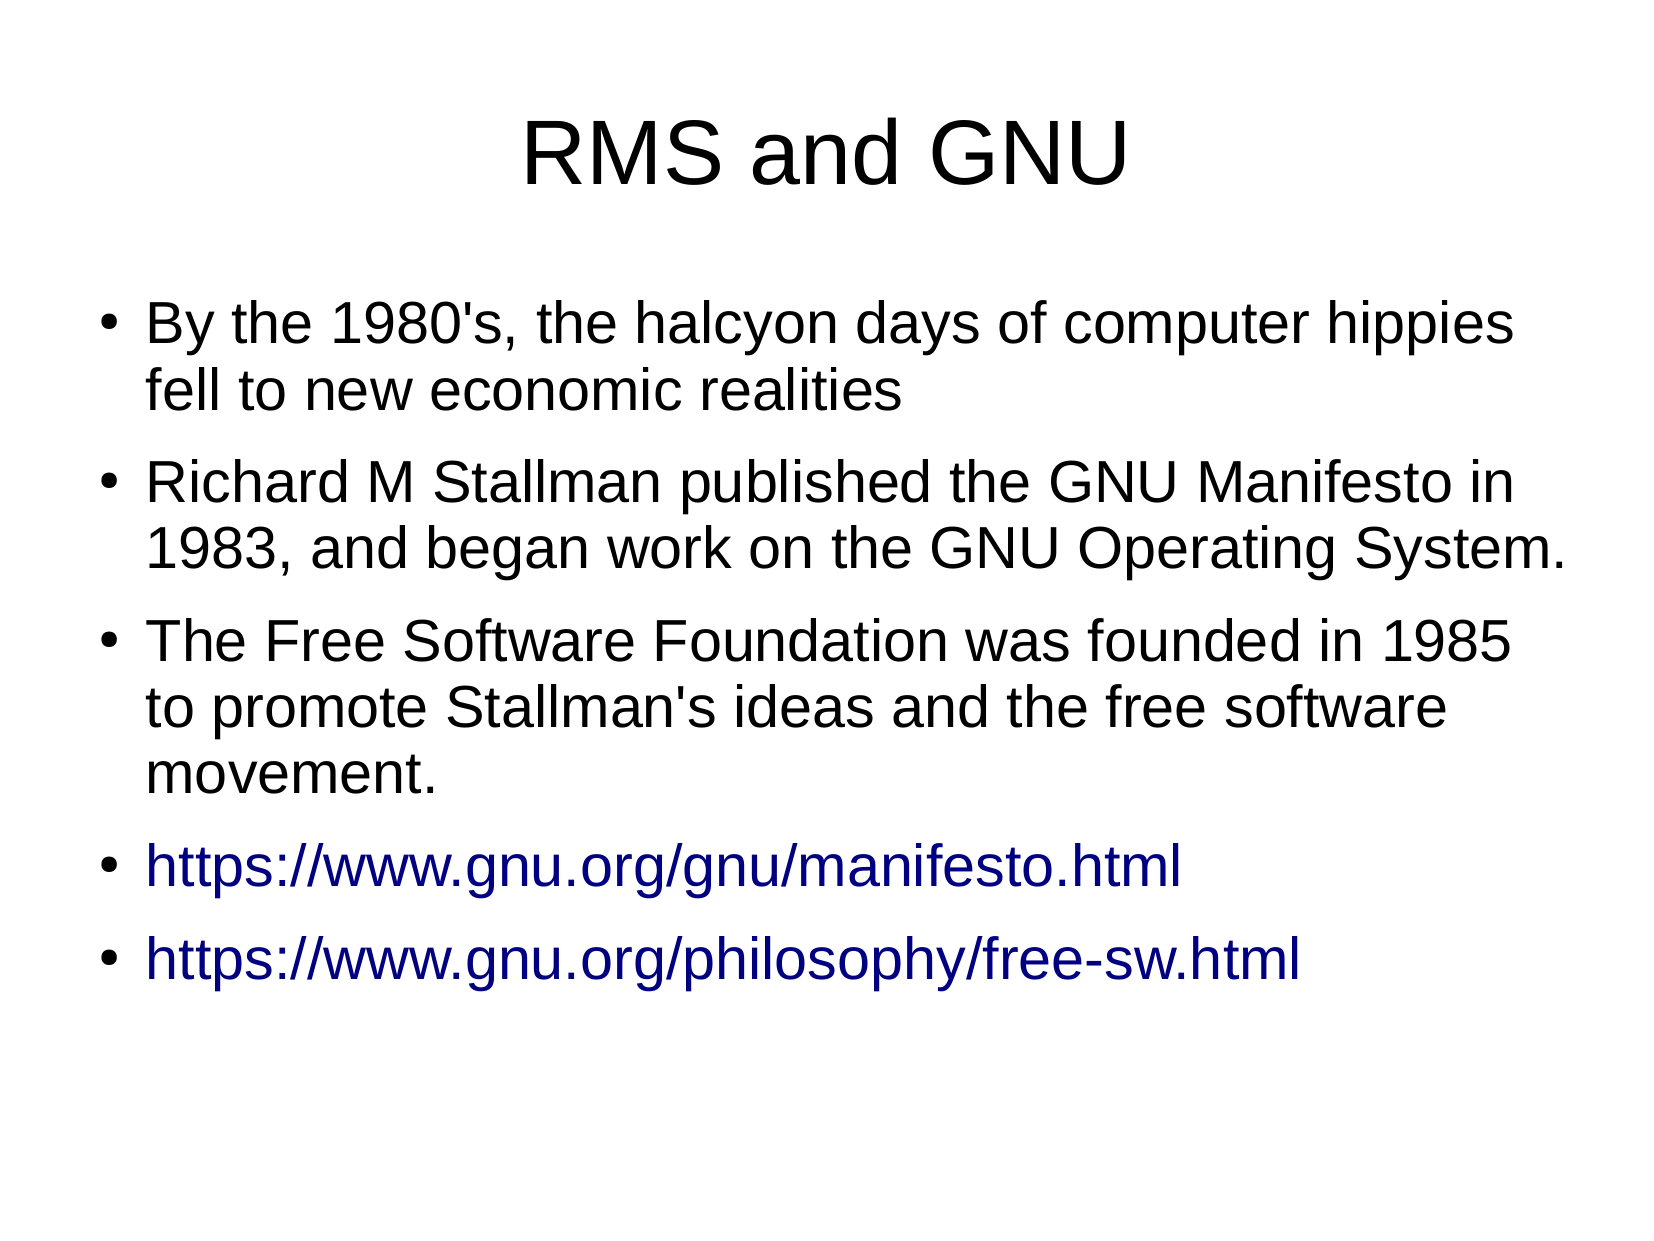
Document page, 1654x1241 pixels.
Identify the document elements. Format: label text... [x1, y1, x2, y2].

title RMS and GNU [82, 49, 1571, 257]
list By the 1980's, the halcyon days of computer hippies fell to new economic realities Richard M Stallman published the GNU Manifesto in 1983, and began work on the GNU Operating System. The Free Software Foundation was founded in 1985 to promote Stallman's ideas and the free software movement. https://www.gnu.org/gnu/manifesto.html https://www.gnu.org/philosophy/free-sw.html [82, 290, 1571, 1010]
